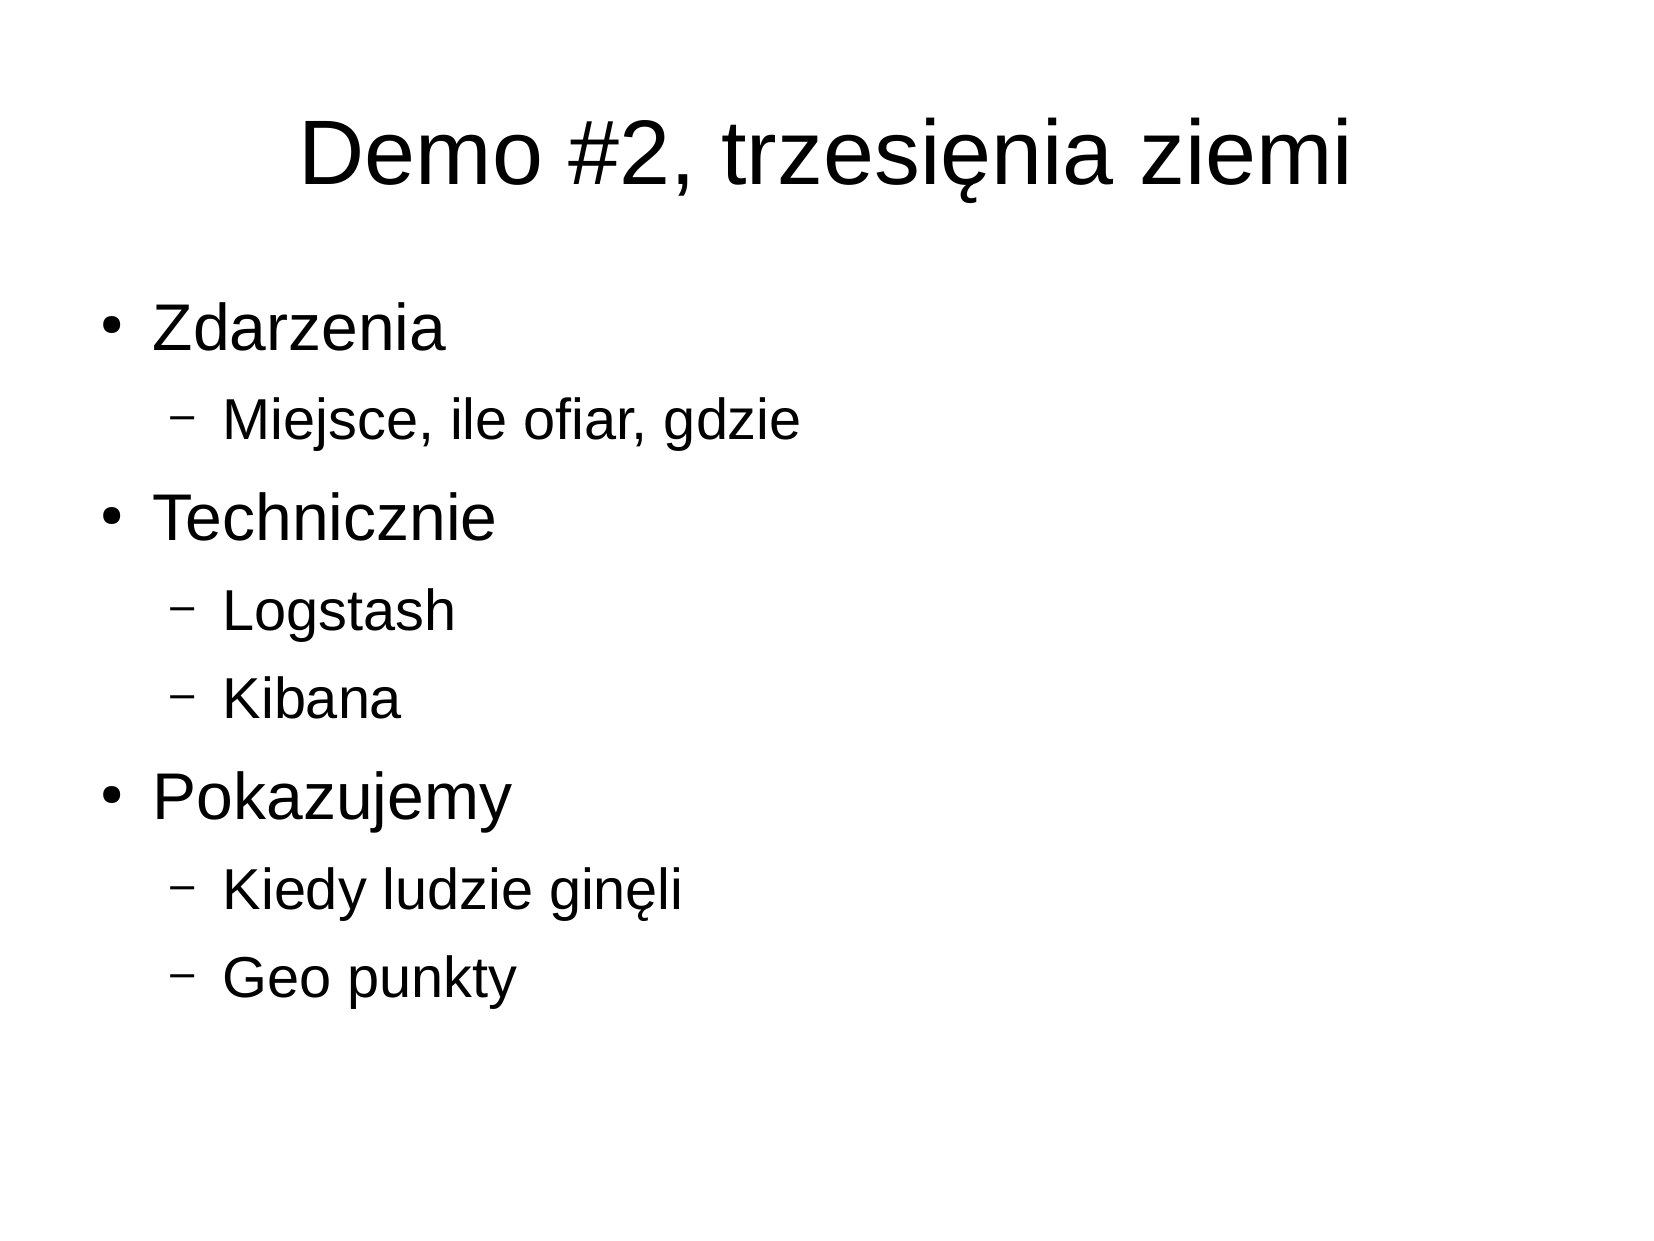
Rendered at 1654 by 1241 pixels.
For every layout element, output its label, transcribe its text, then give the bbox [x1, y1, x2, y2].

title Demo #2, trzesięnia ziemi [82, 49, 1571, 257]
list Zdarzenia Miejsce, ile ofiar, gdzie Technicznie Logstash Kibana Pokazujemy Kiedy ludzie ginęli Geo punkty [82, 290, 1571, 1010]
